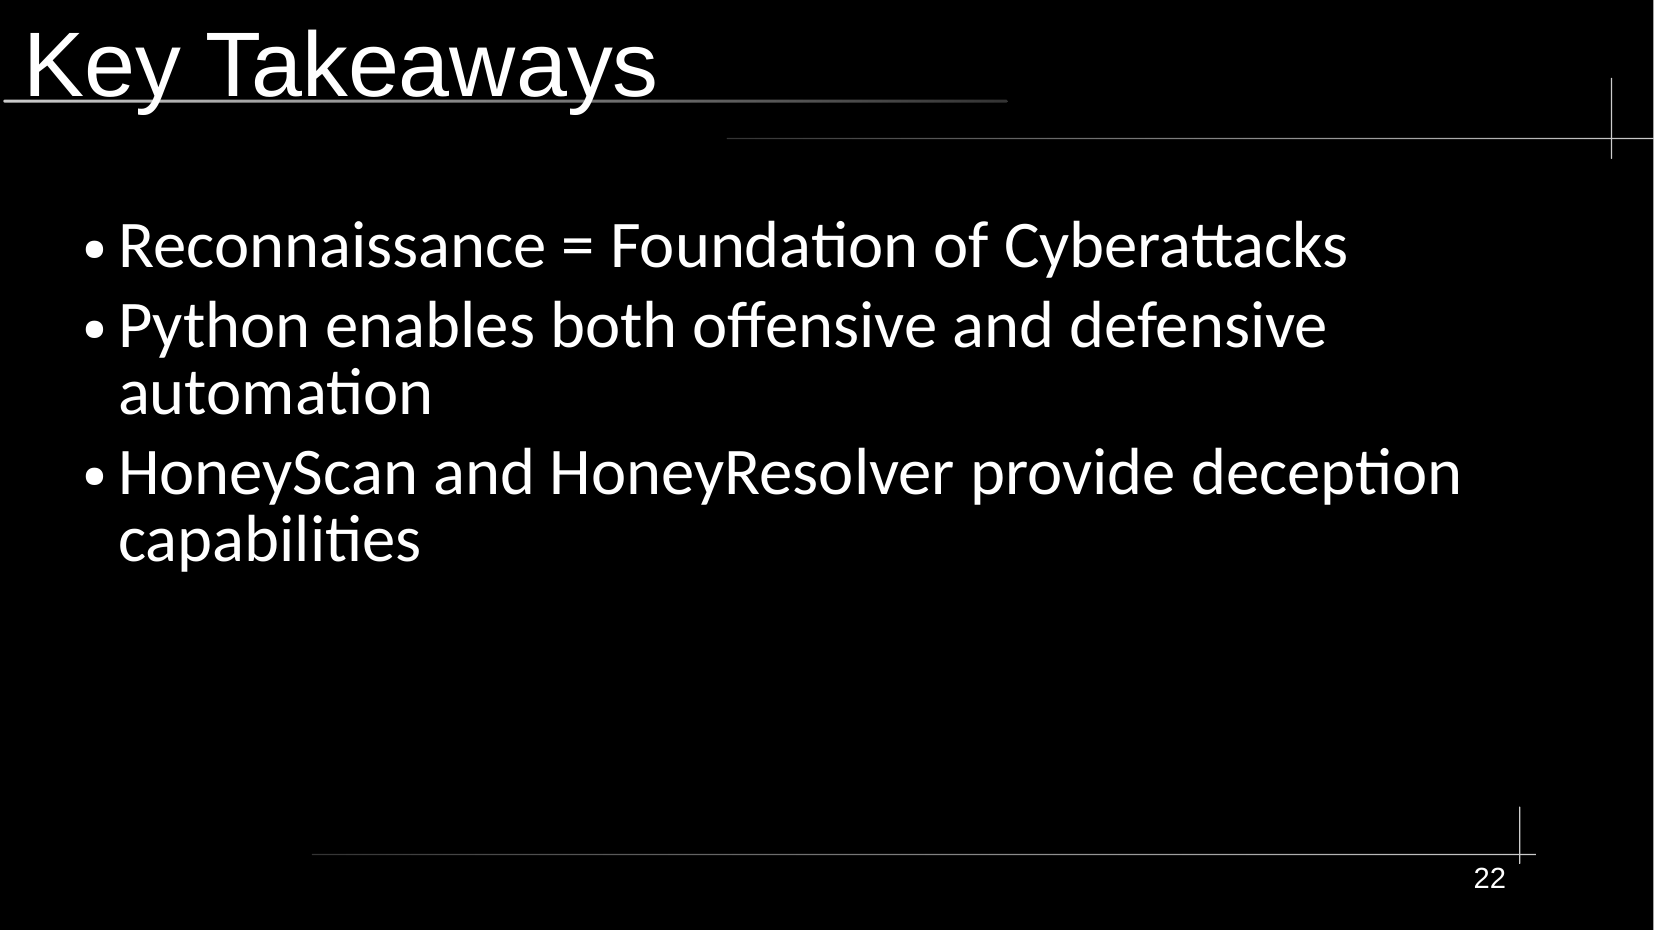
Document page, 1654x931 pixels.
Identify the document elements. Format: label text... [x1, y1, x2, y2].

title Key Takeaways [23, 11, 1589, 119]
list Reconnaissance = Foundation of Cyberattacks Python enables both offensive and defensive automation HoneyScan and HoneyResolver provide deception capabilities [82, 217, 1571, 758]
